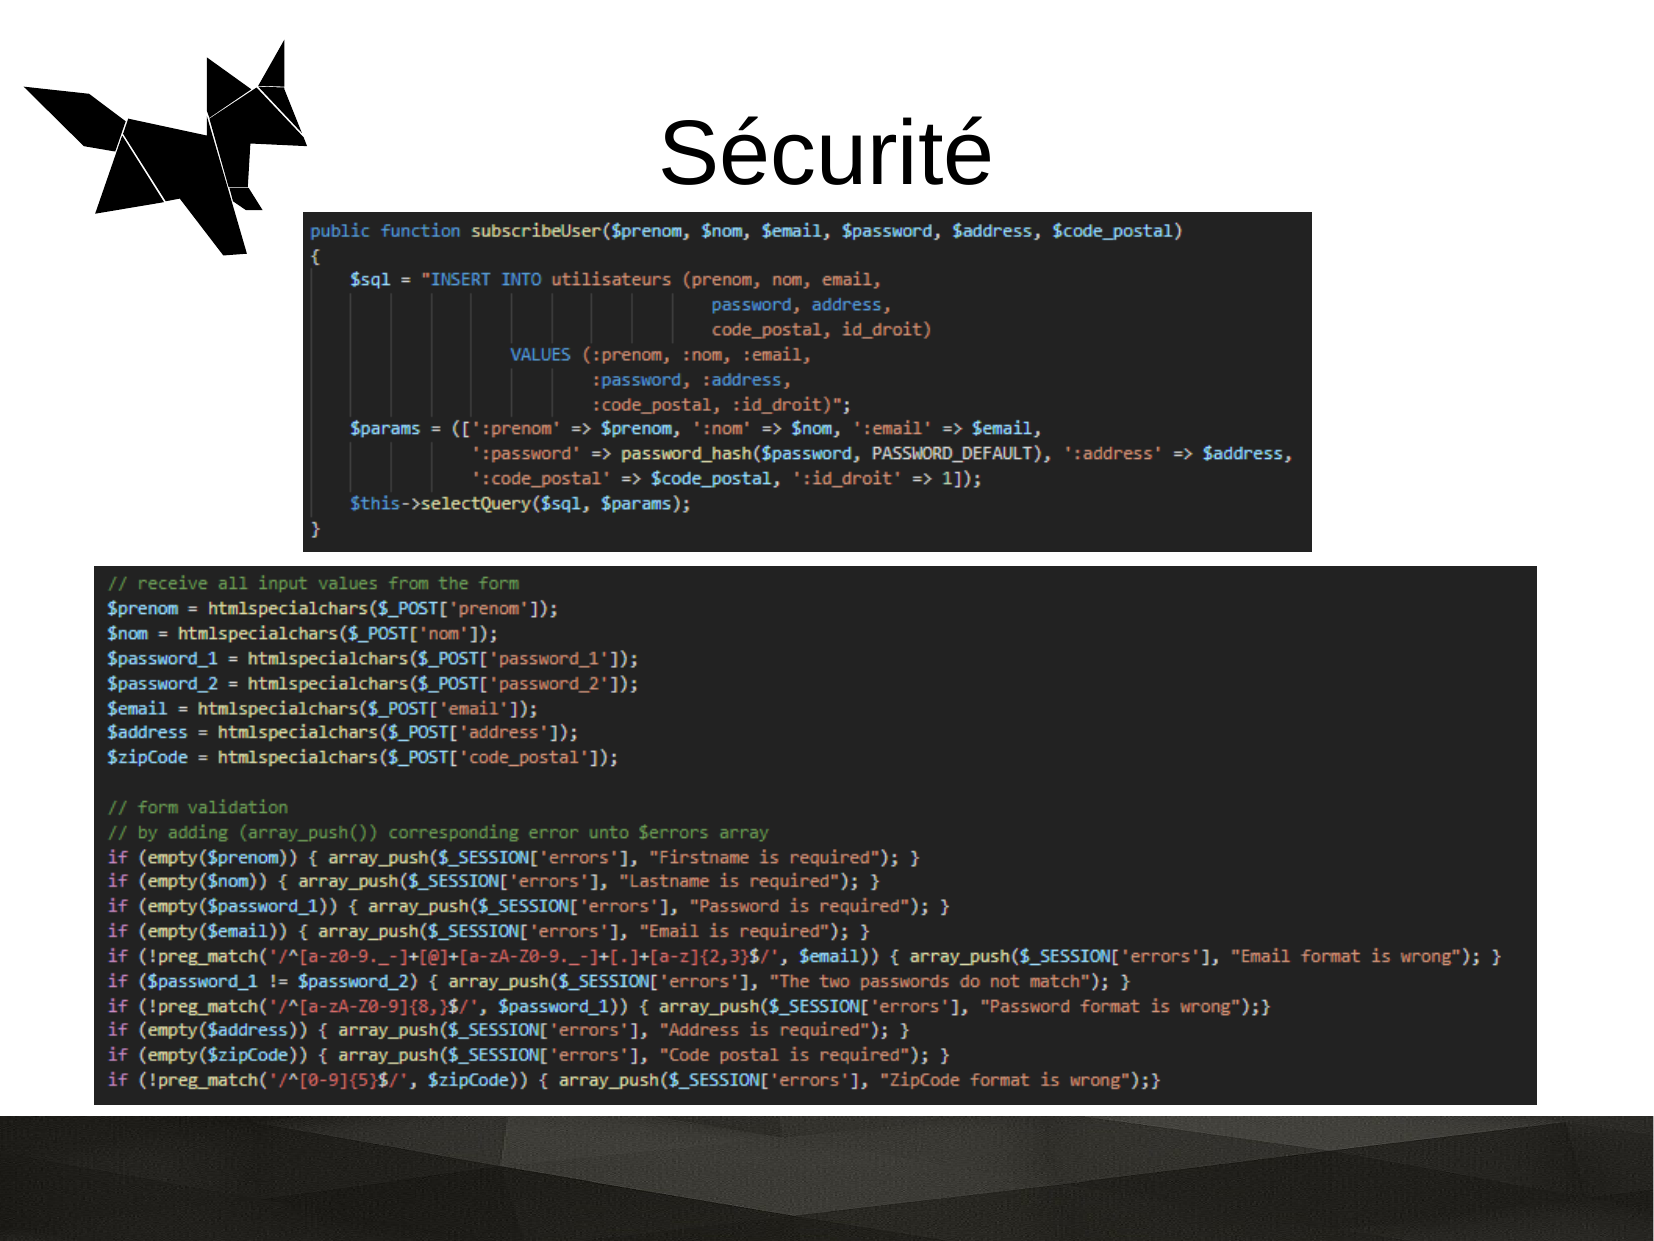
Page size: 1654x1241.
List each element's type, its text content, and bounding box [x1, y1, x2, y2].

picture [23, 30, 1312, 552]
title Sécurité [308, 49, 1571, 257]
picture [0, 1116, 1654, 1241]
picture [94, 566, 1537, 1105]
